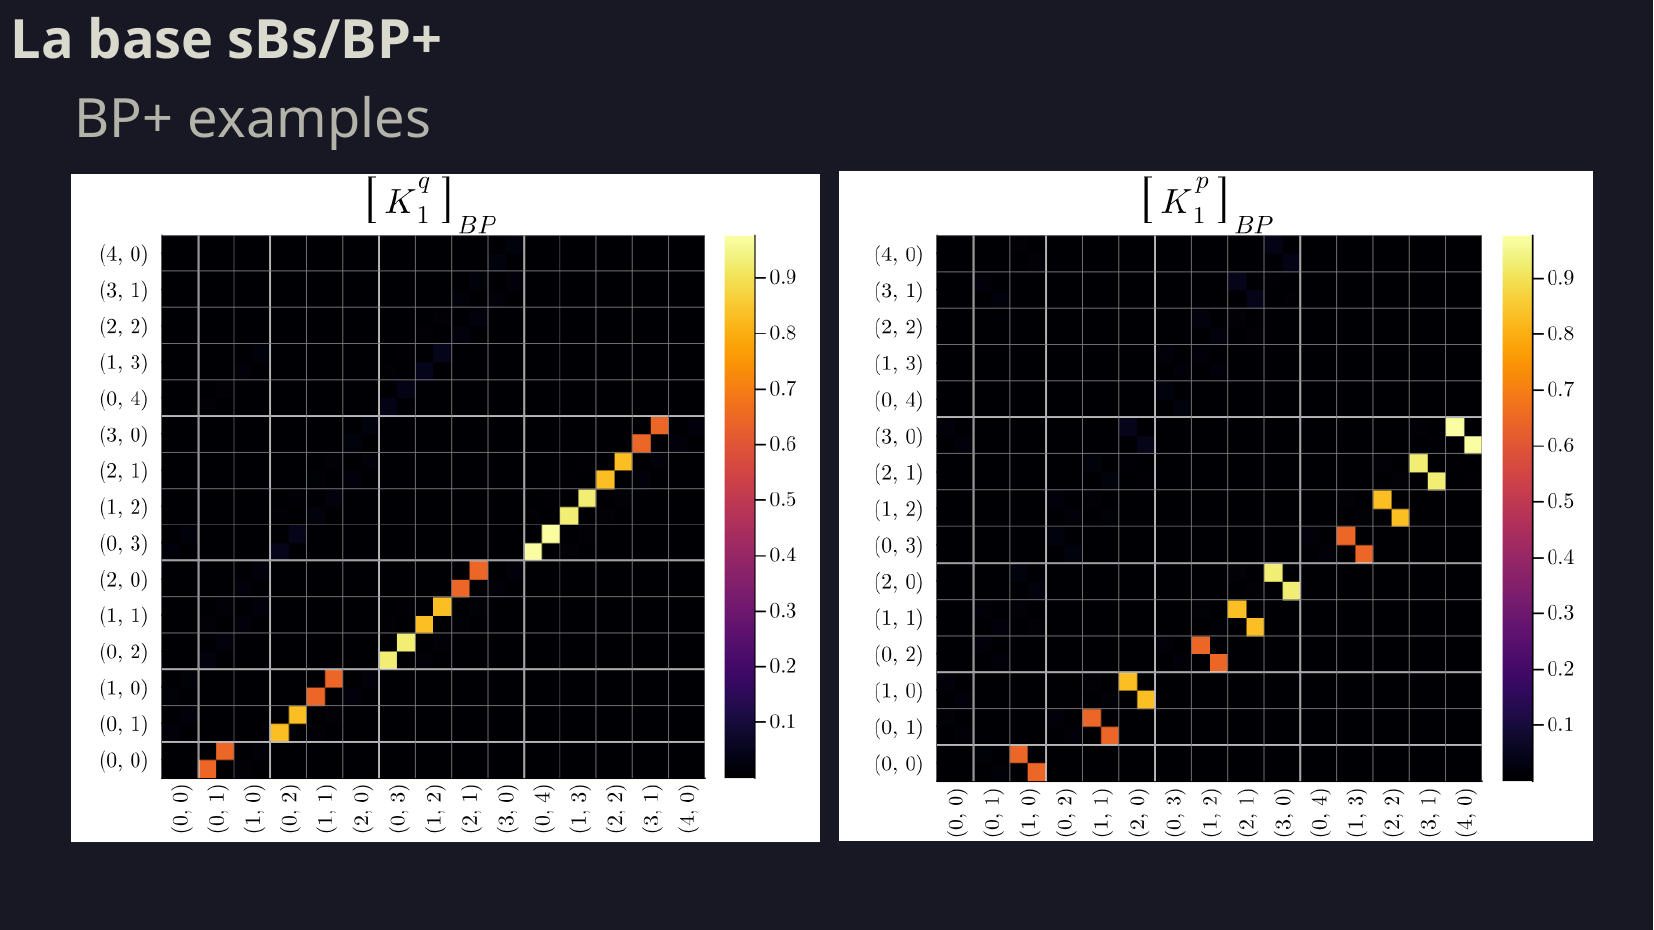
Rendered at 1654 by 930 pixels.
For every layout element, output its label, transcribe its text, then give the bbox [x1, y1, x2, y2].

picture [839, 170, 1593, 841]
text_box BP+ examples [74, 79, 810, 155]
picture [71, 174, 820, 843]
text_box La base sBs/BP+ [10, 0, 1635, 80]
